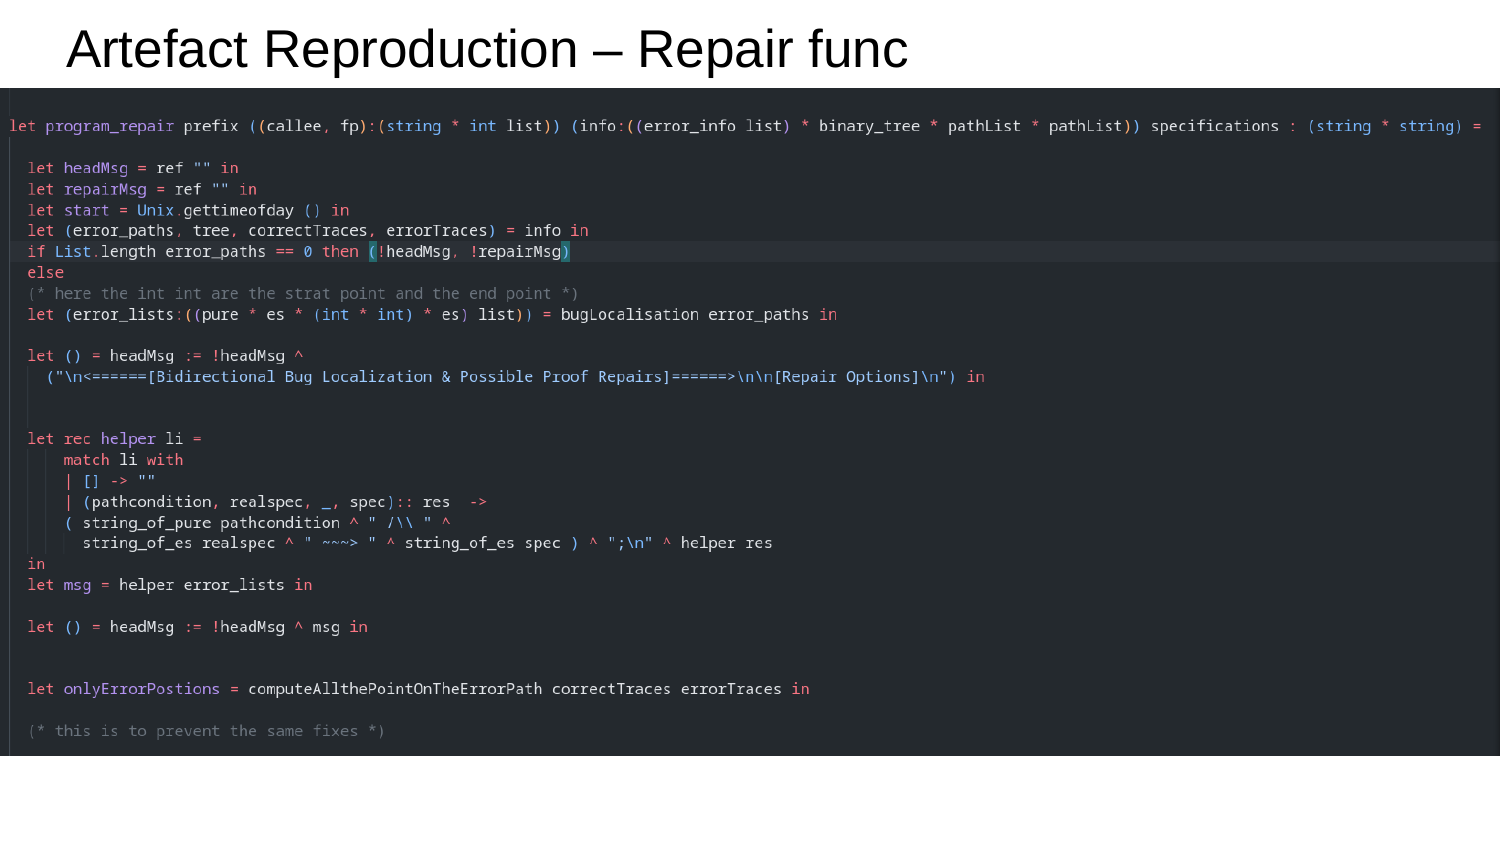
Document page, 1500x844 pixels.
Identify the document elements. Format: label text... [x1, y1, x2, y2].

title Artefact Reproduction – Repair func [51, 0, 1449, 88]
picture [0, 88, 1500, 756]
